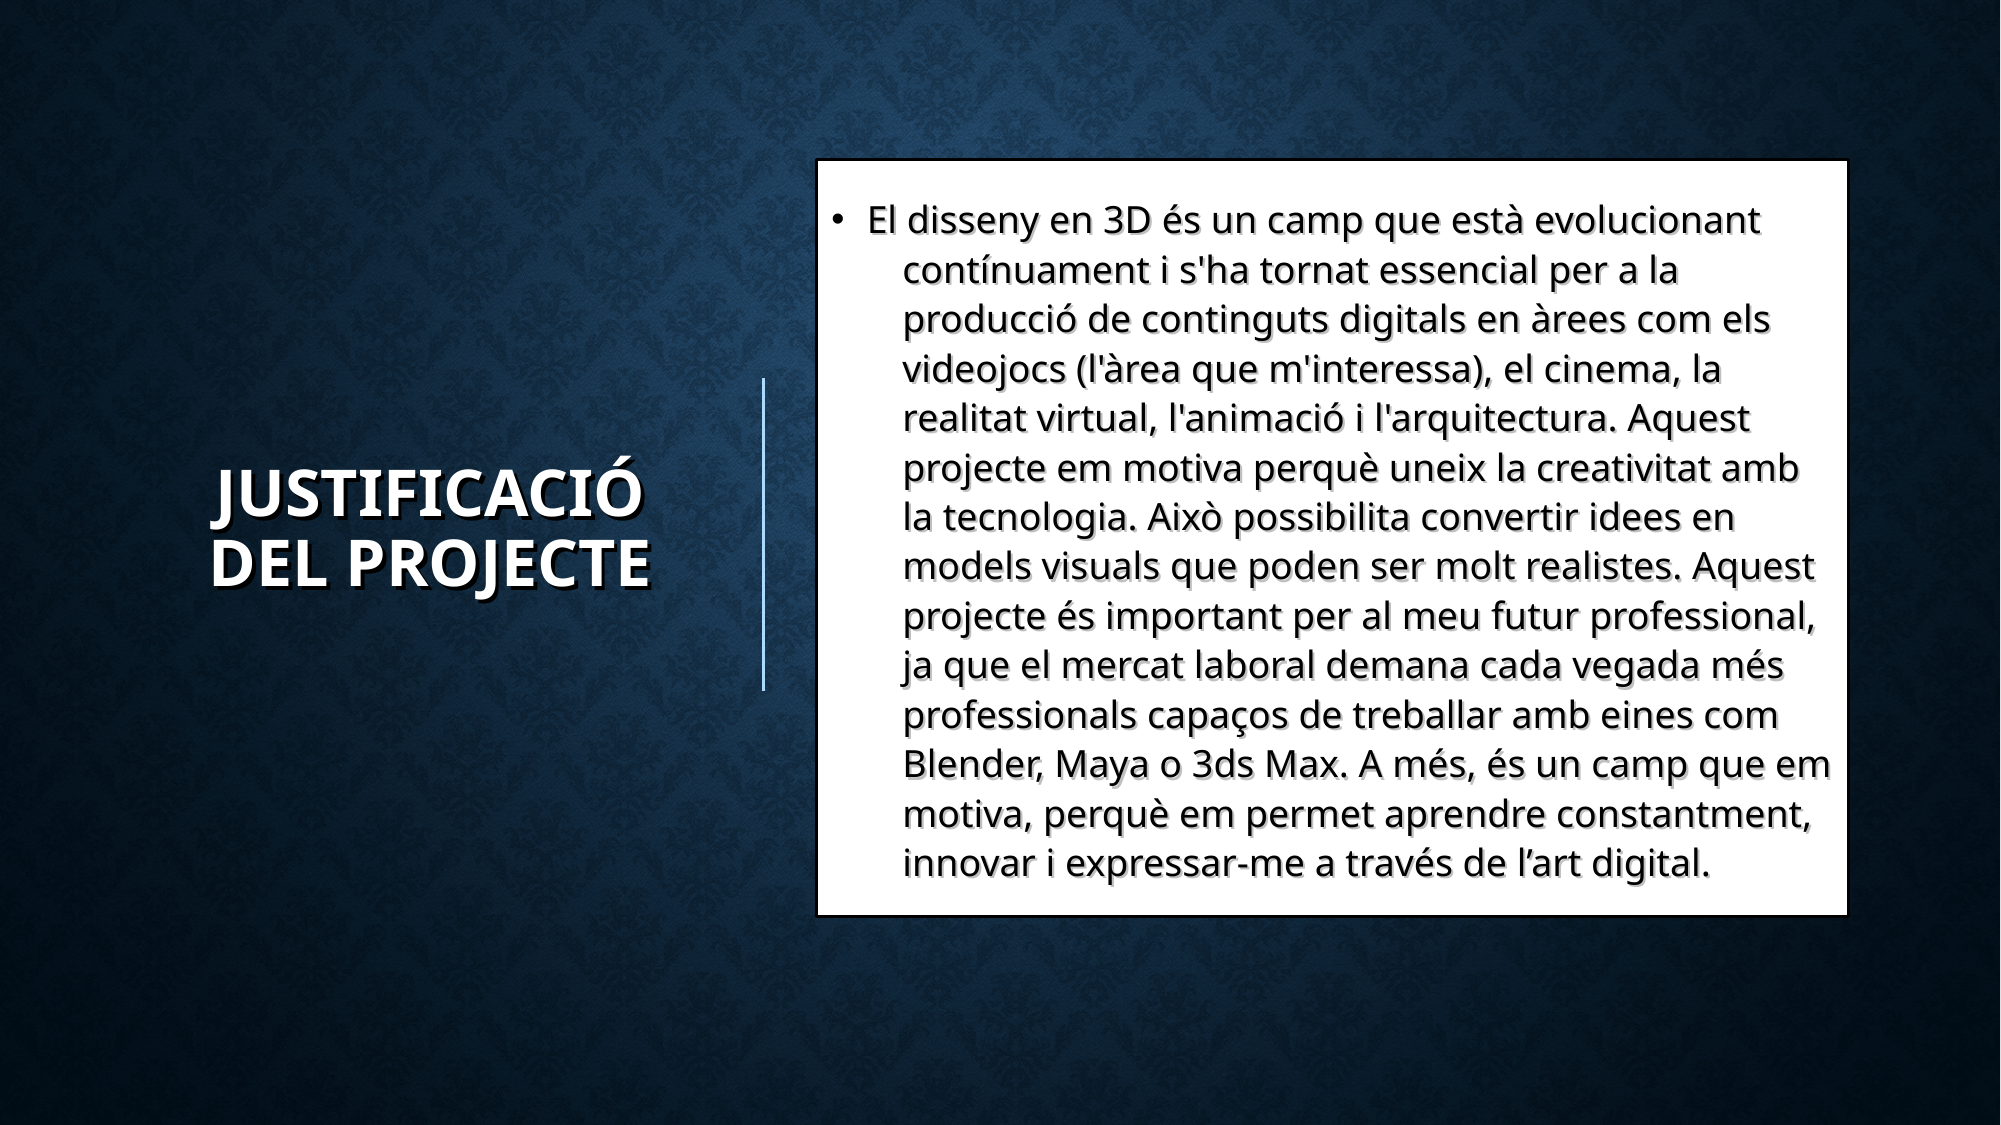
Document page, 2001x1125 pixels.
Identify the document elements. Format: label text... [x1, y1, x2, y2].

text_box [0, 0, 2000, 1125]
list El disseny en 3D és un camp que està evolucionant contínuament i s'ha tornat essencial per a la producció de continguts digitals en àrees com els videojocs (l'àrea que m'interessa), el cinema, la realitat virtual, l'animació i l'arquitectura. Aquest projecte em motiva perquè uneix la creativitat amb la tecnologia. Això possibilita convertir idees en models visuals que poden ser molt realistes. Aquest projecte és important per al meu futur professional, ja que el mercat laboral demana cada vegada més professionals capaços de treballar amb eines com Blender, Maya o 3ds Max. A més, és un camp que em motiva, perquè em permet aprendre constantment, innovar i expressar-me a través de l’art digital. [816, 159, 1849, 917]
title Justificació del projecte [149, 152, 711, 910]
